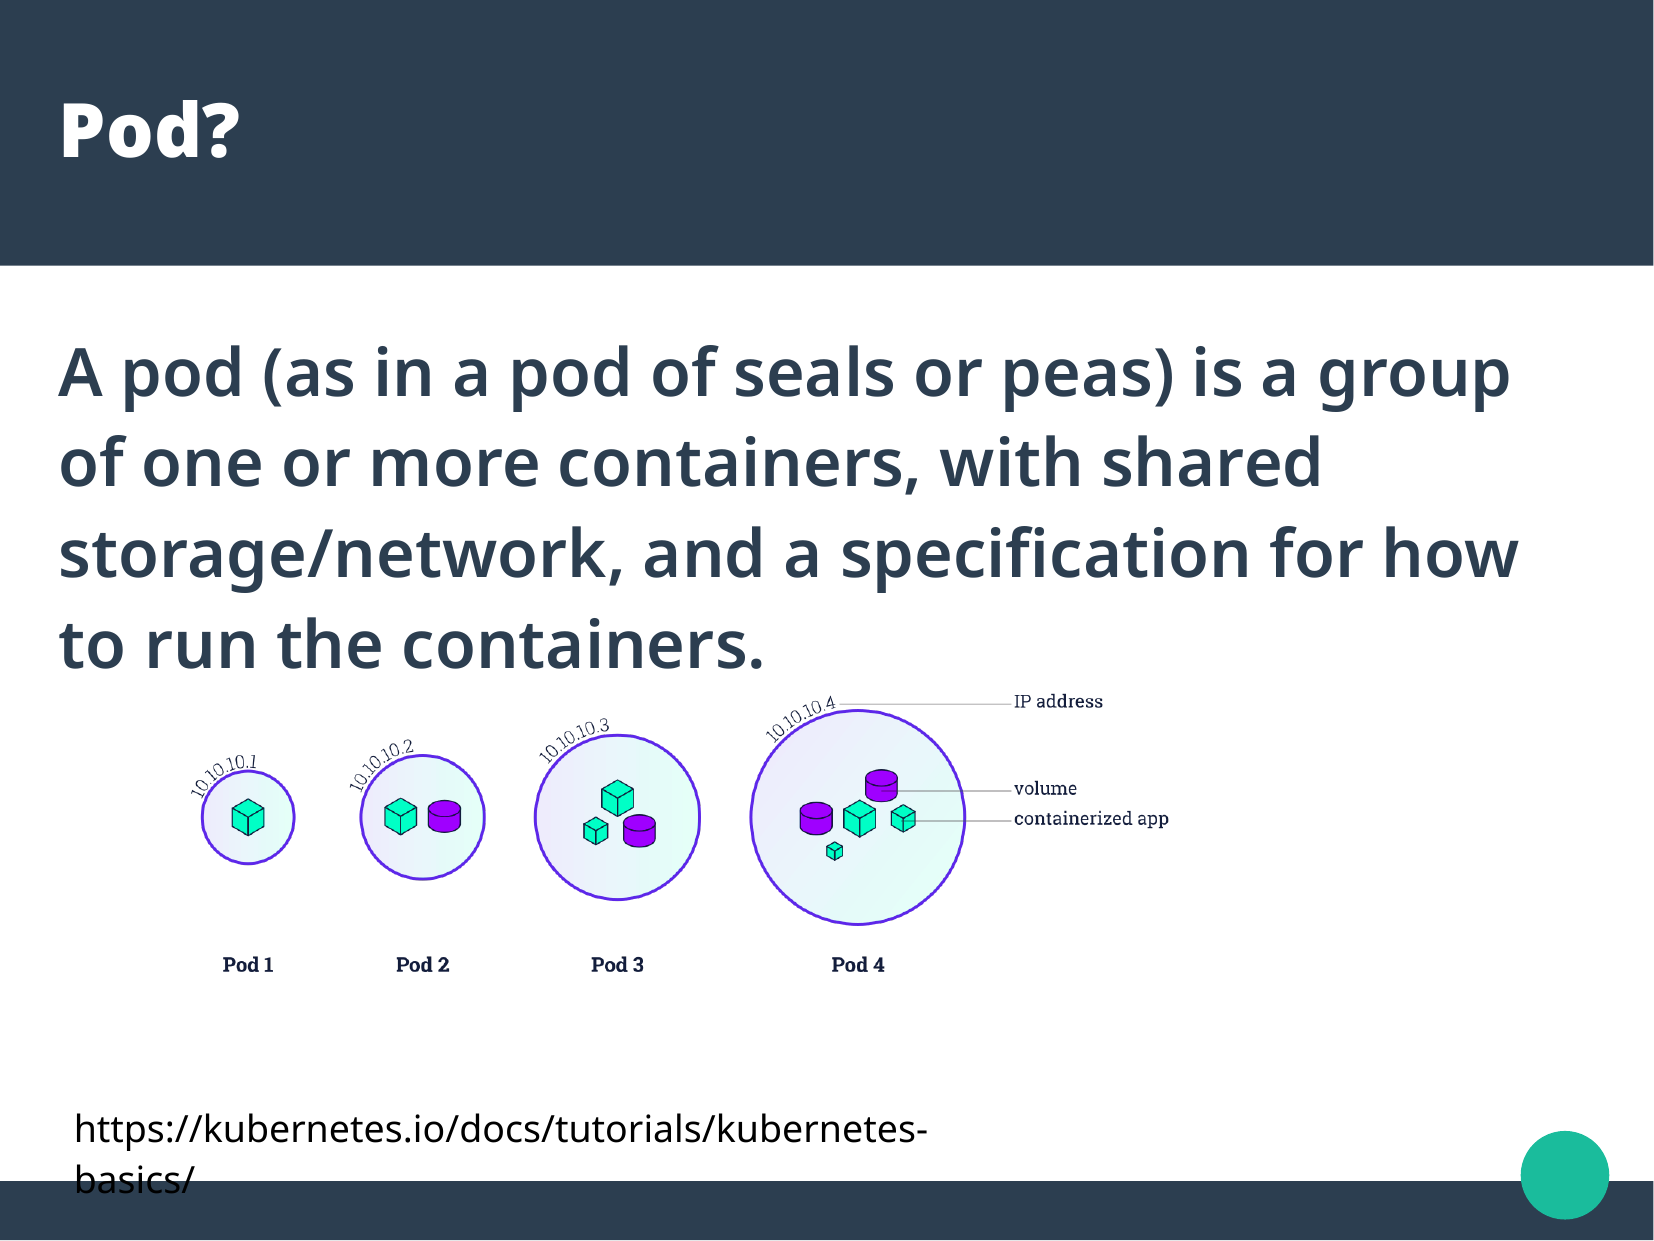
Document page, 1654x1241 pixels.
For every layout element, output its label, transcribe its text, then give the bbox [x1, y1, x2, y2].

title Pod? [59, 49, 1595, 207]
list A pod (as in a pod of seals or peas) is a group of one or more containers, with shared storage/network, and a specification for how to run the containers. [59, 324, 1595, 1152]
picture [177, 625, 1181, 1042]
text_box https://kubernetes.io/docs/tutorials/kubernetes-basics/ [59, 1094, 982, 1157]
